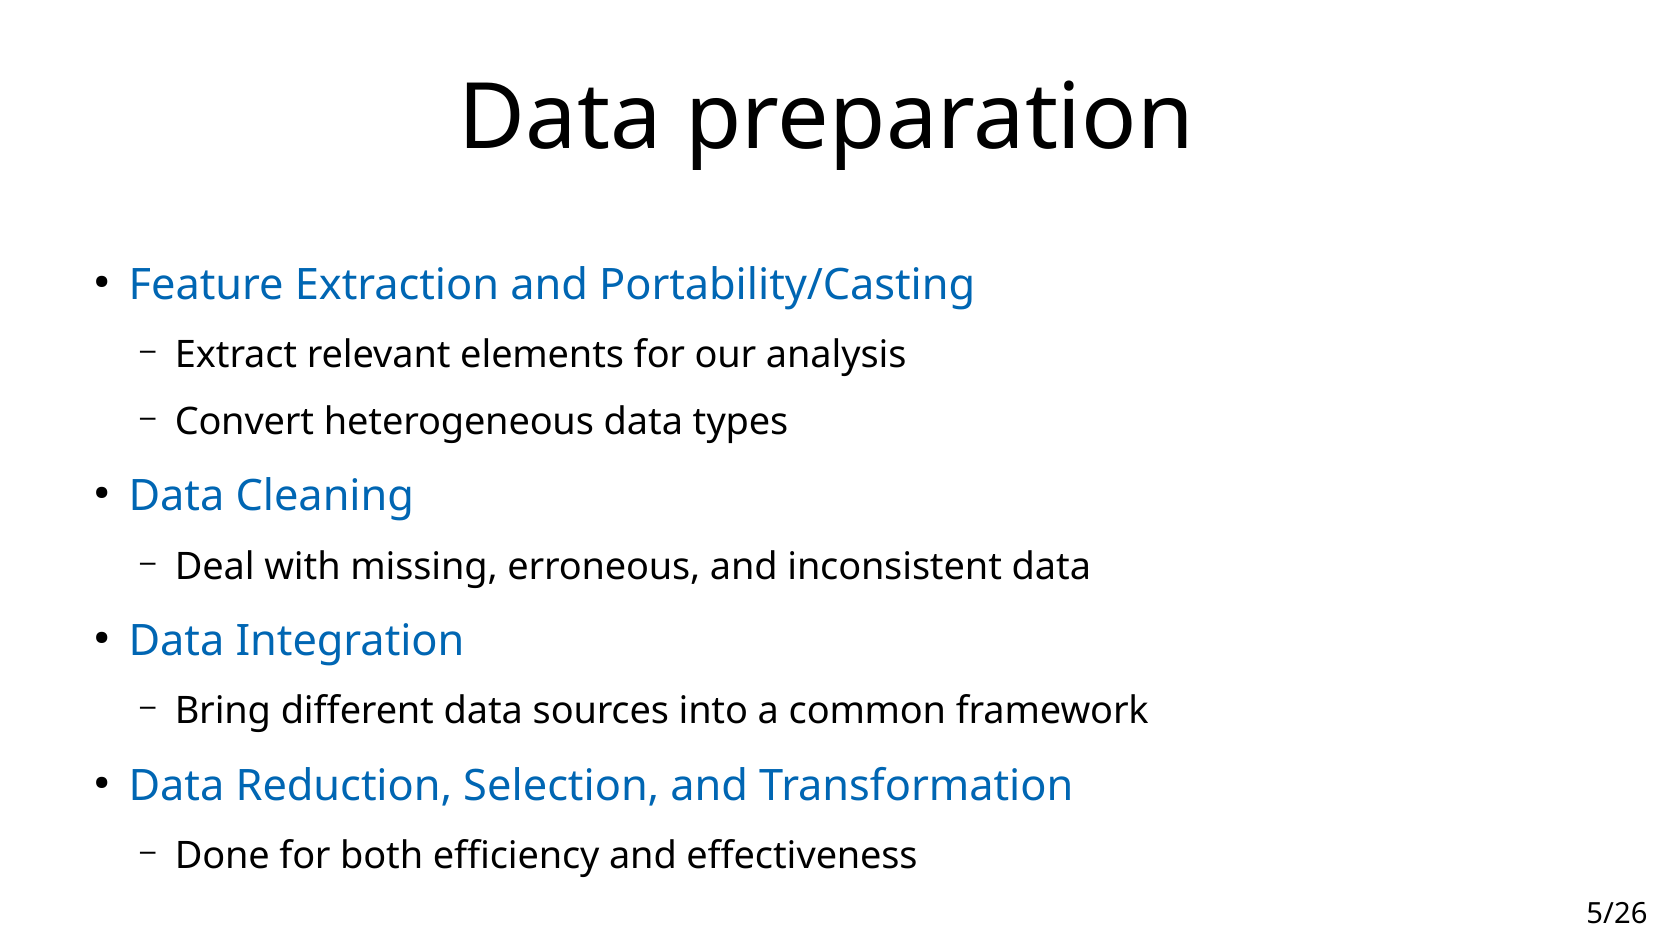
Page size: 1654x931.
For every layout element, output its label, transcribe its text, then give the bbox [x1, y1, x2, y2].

list Feature Extraction and Portability/Casting Extract relevant elements for our analysis Convert heterogeneous data types Data Cleaning Deal with missing, erroneous, and inconsistent data Data Integration Bring different data sources into a common framework Data Reduction, Selection, and Transformation Done for both efficiency and effectiveness [82, 253, 1606, 886]
title Data preparation [82, 1, 1571, 226]
